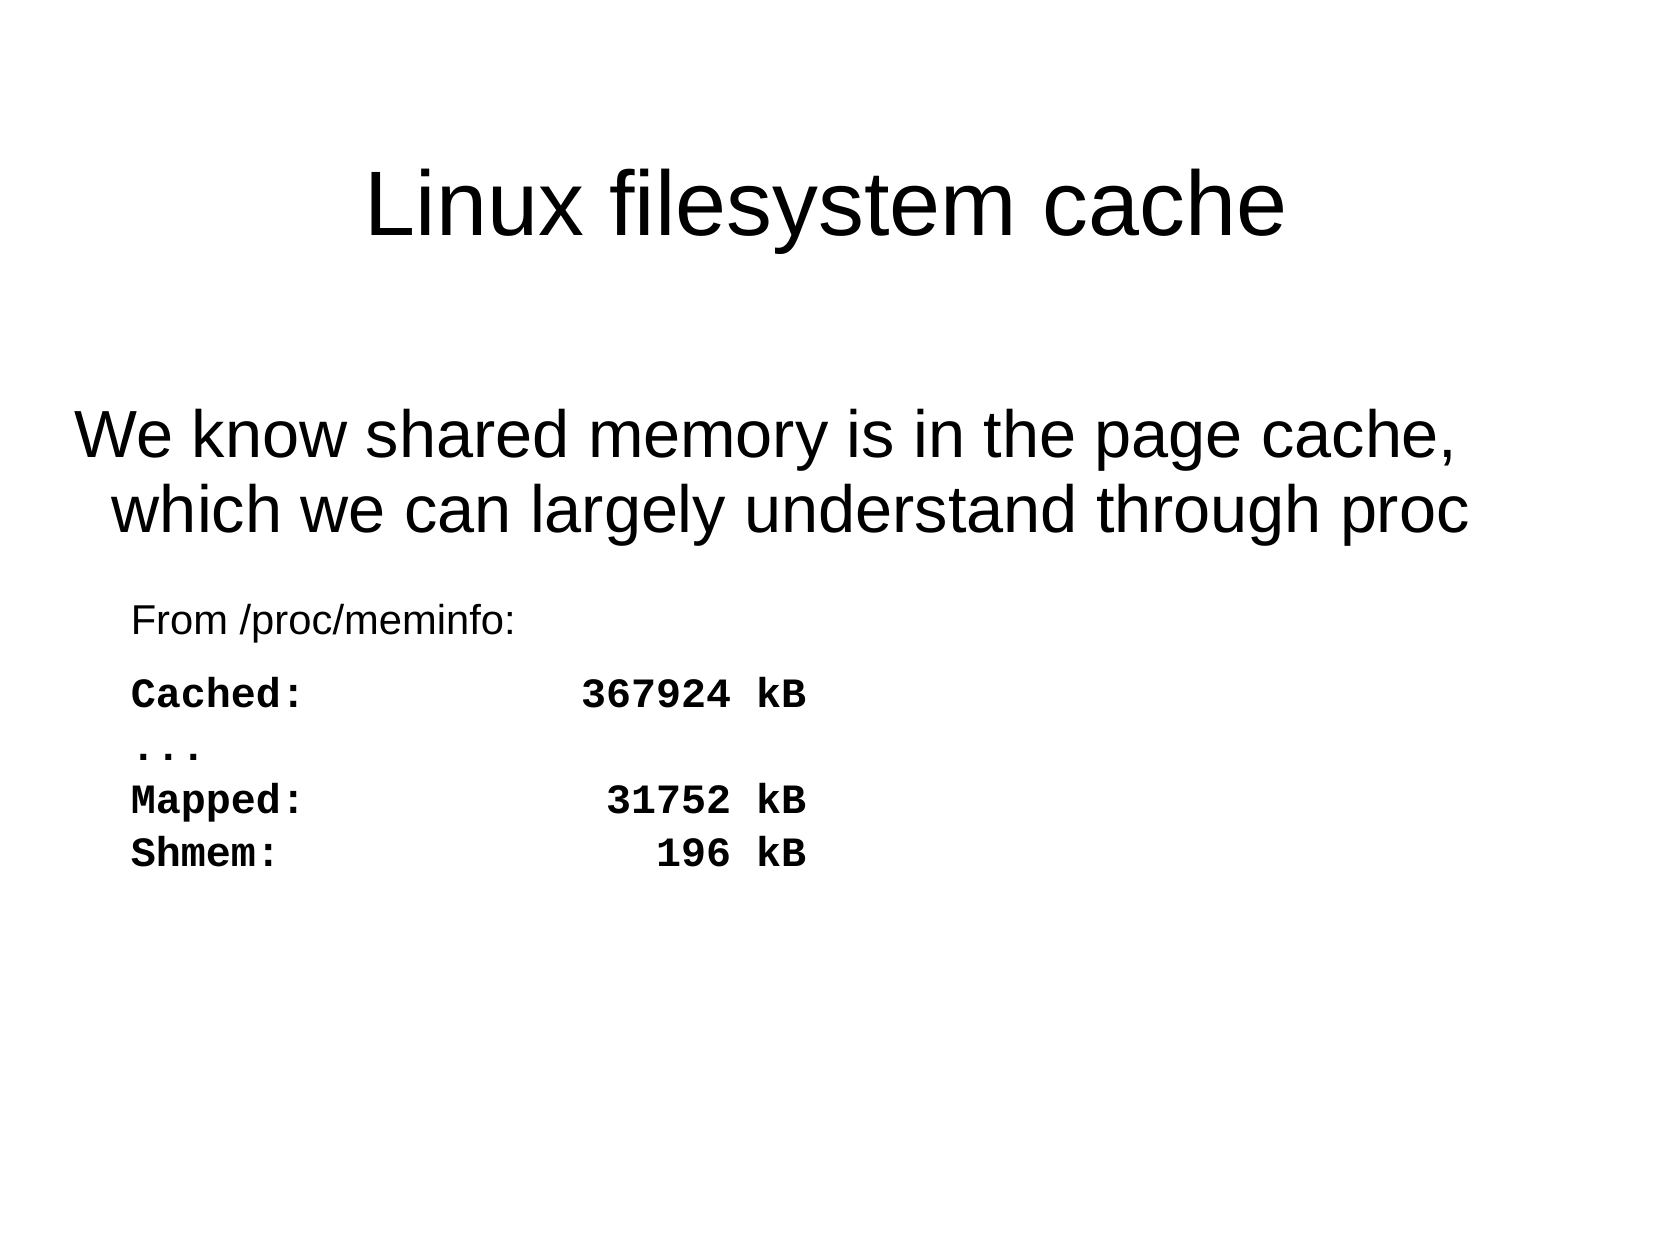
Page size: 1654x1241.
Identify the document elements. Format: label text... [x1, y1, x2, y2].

text_box We know shared memory is in the page cache, which we can largely understand through proc [60, 390, 1523, 555]
title Linux filesystem cache [82, 49, 1571, 257]
list From /proc/meminfo: Cached: 367924 kB ... Mapped: 31752 kB Shmem: 196 kB [130, 596, 1620, 987]
